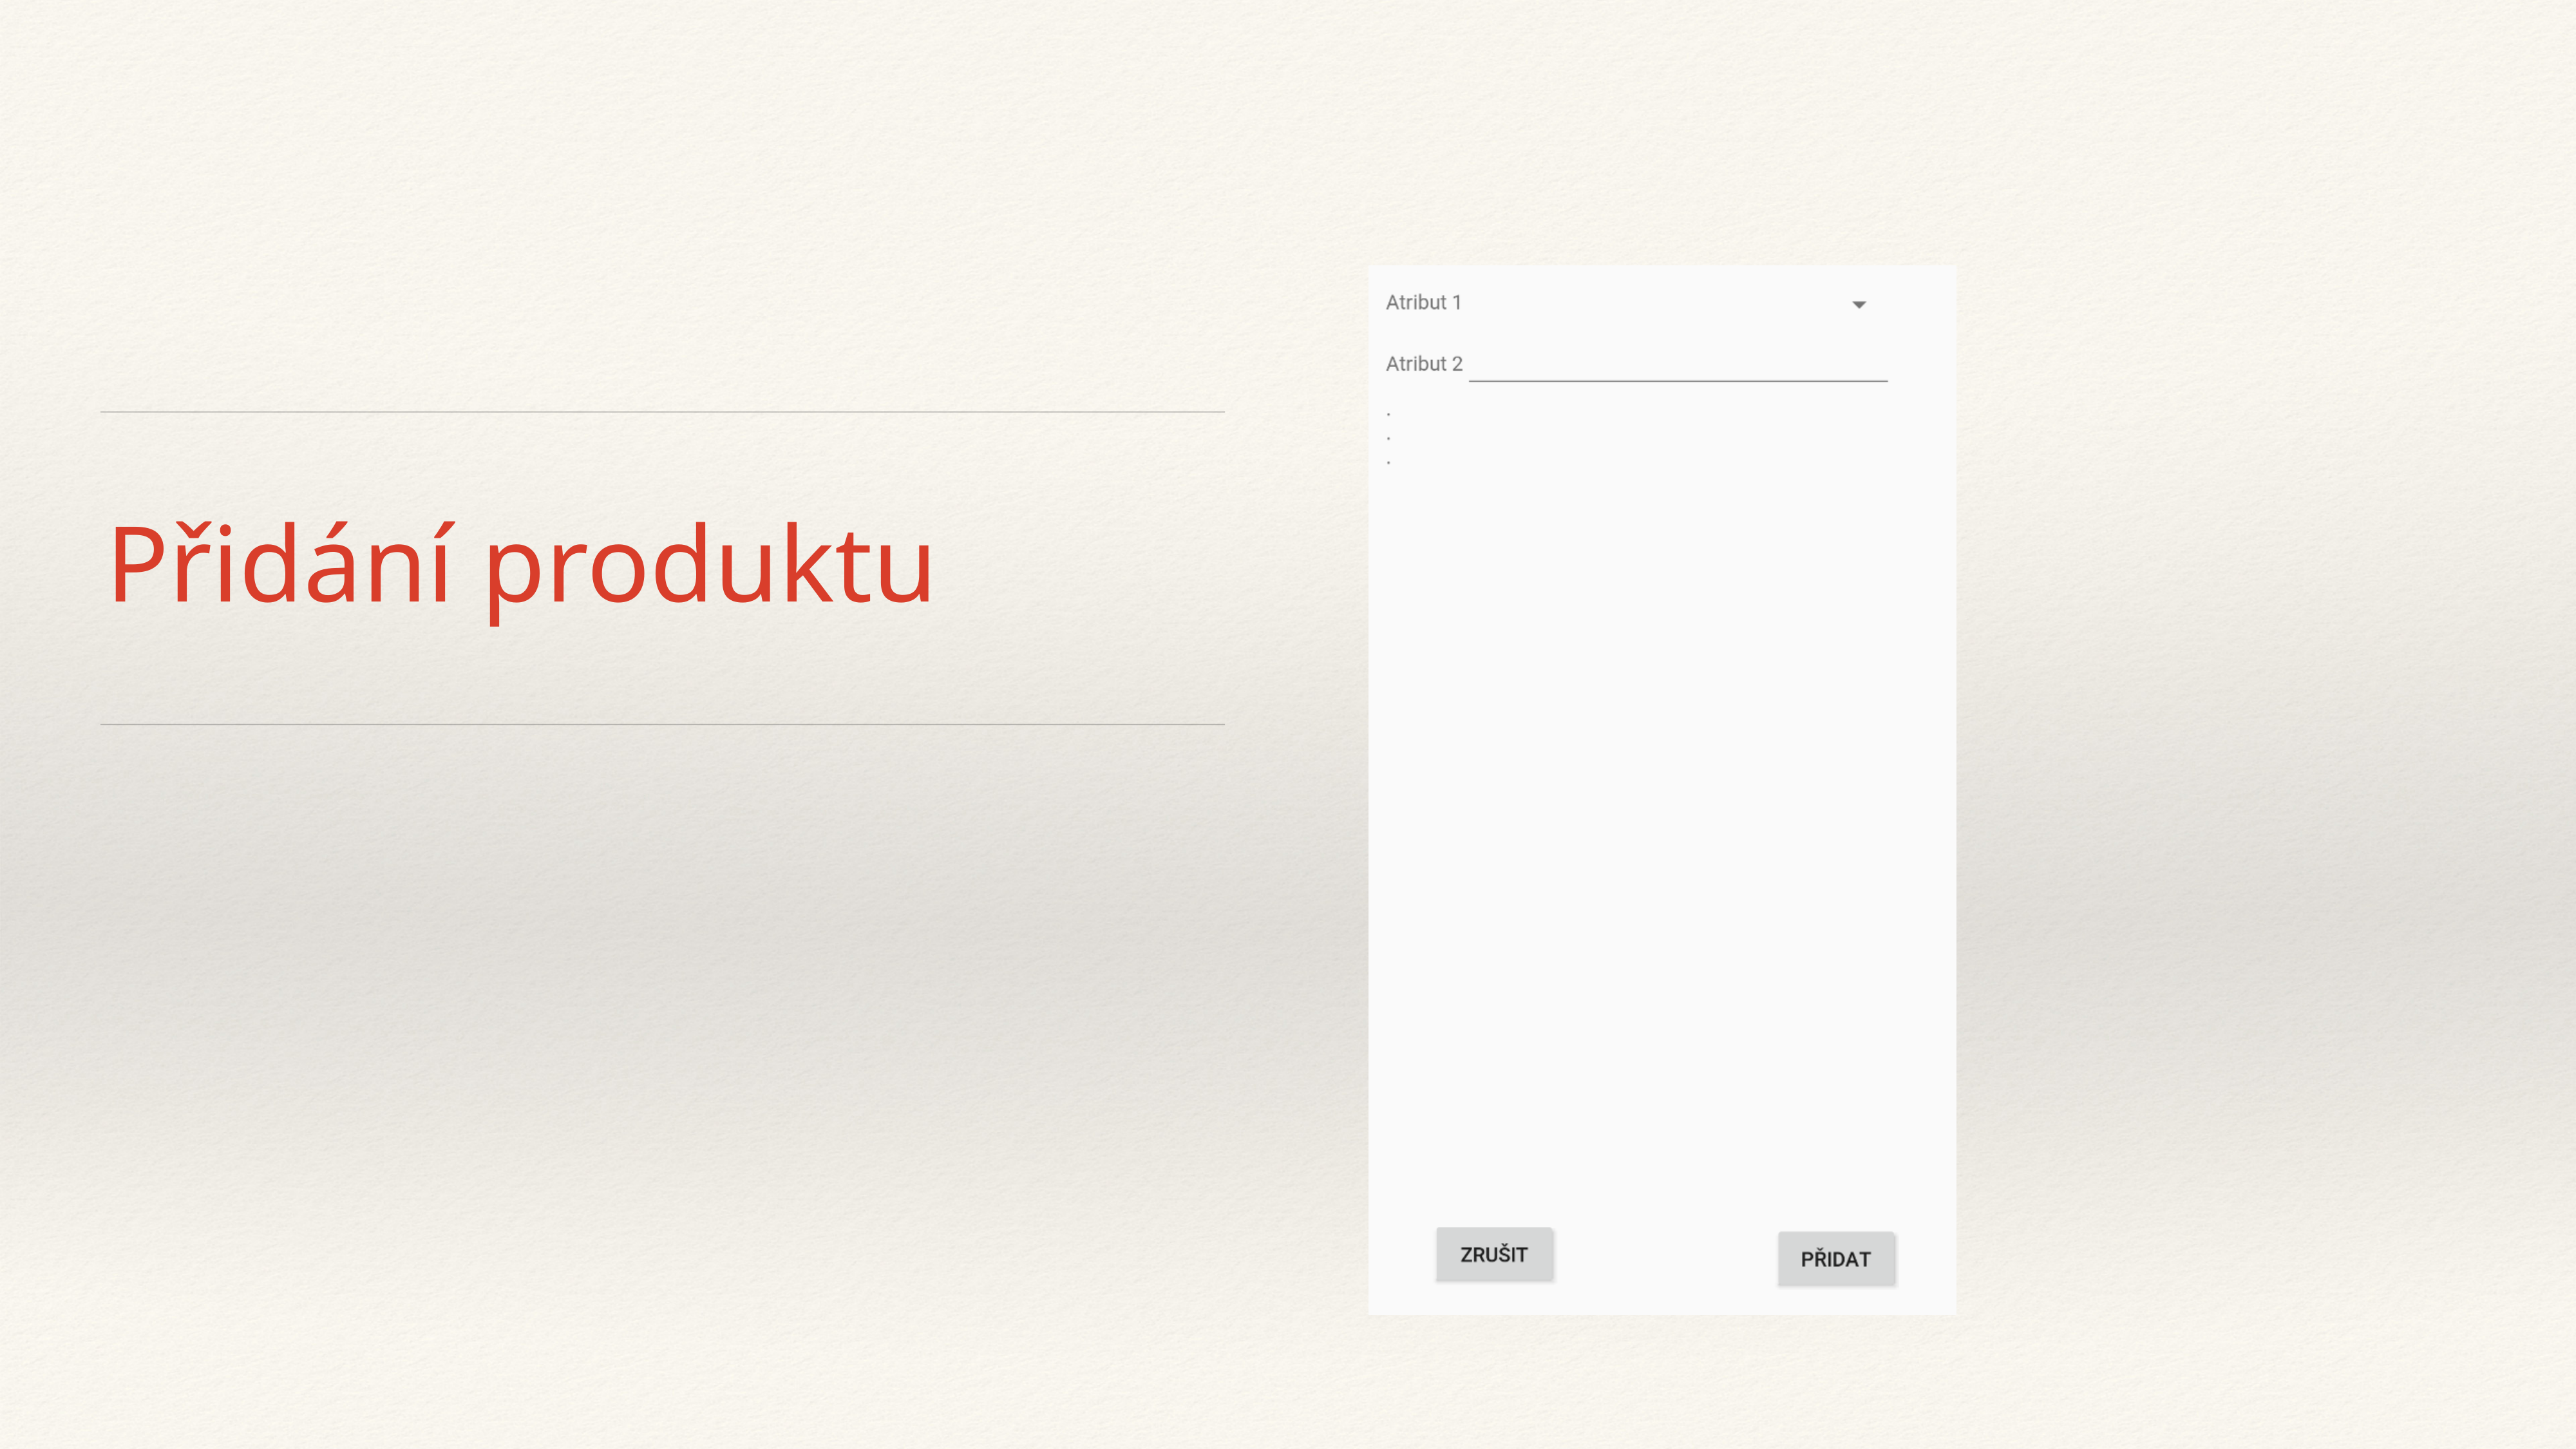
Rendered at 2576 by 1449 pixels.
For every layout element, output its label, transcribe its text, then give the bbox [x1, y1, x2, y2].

picture [0, 0, 2576, 1449]
title Přidání produktu [100, 420, 1226, 717]
